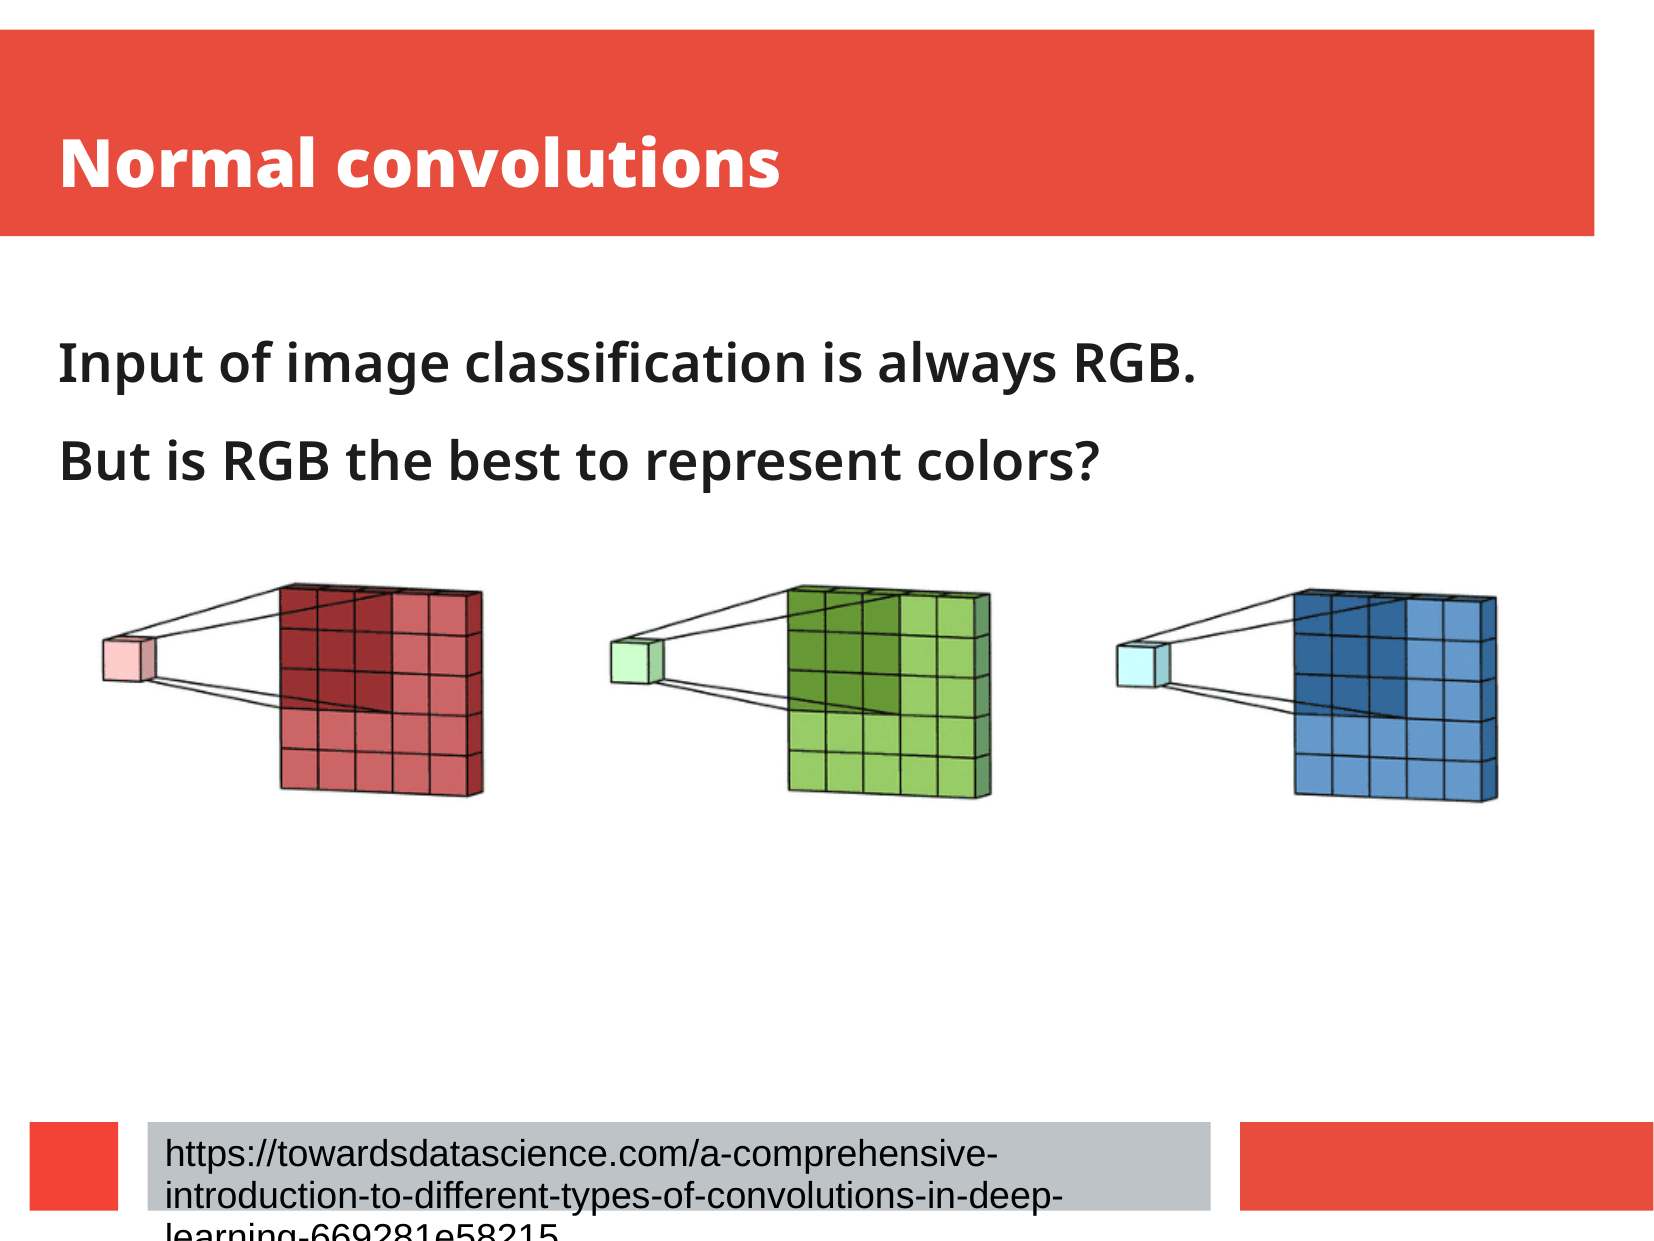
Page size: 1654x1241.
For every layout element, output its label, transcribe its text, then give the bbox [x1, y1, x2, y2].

title Normal convolutions [59, 59, 1595, 207]
text_box https://towardsdatascience.com/a-comprehensive-introduction-to-different-types-of-convolutions-in-deep-learning-669281e58215 [150, 1125, 1201, 1241]
list Input of image classification is always RGB. But is RGB the best to represent colors? Are there better color spaces? [59, 324, 1565, 533]
picture [45, 533, 1608, 1111]
